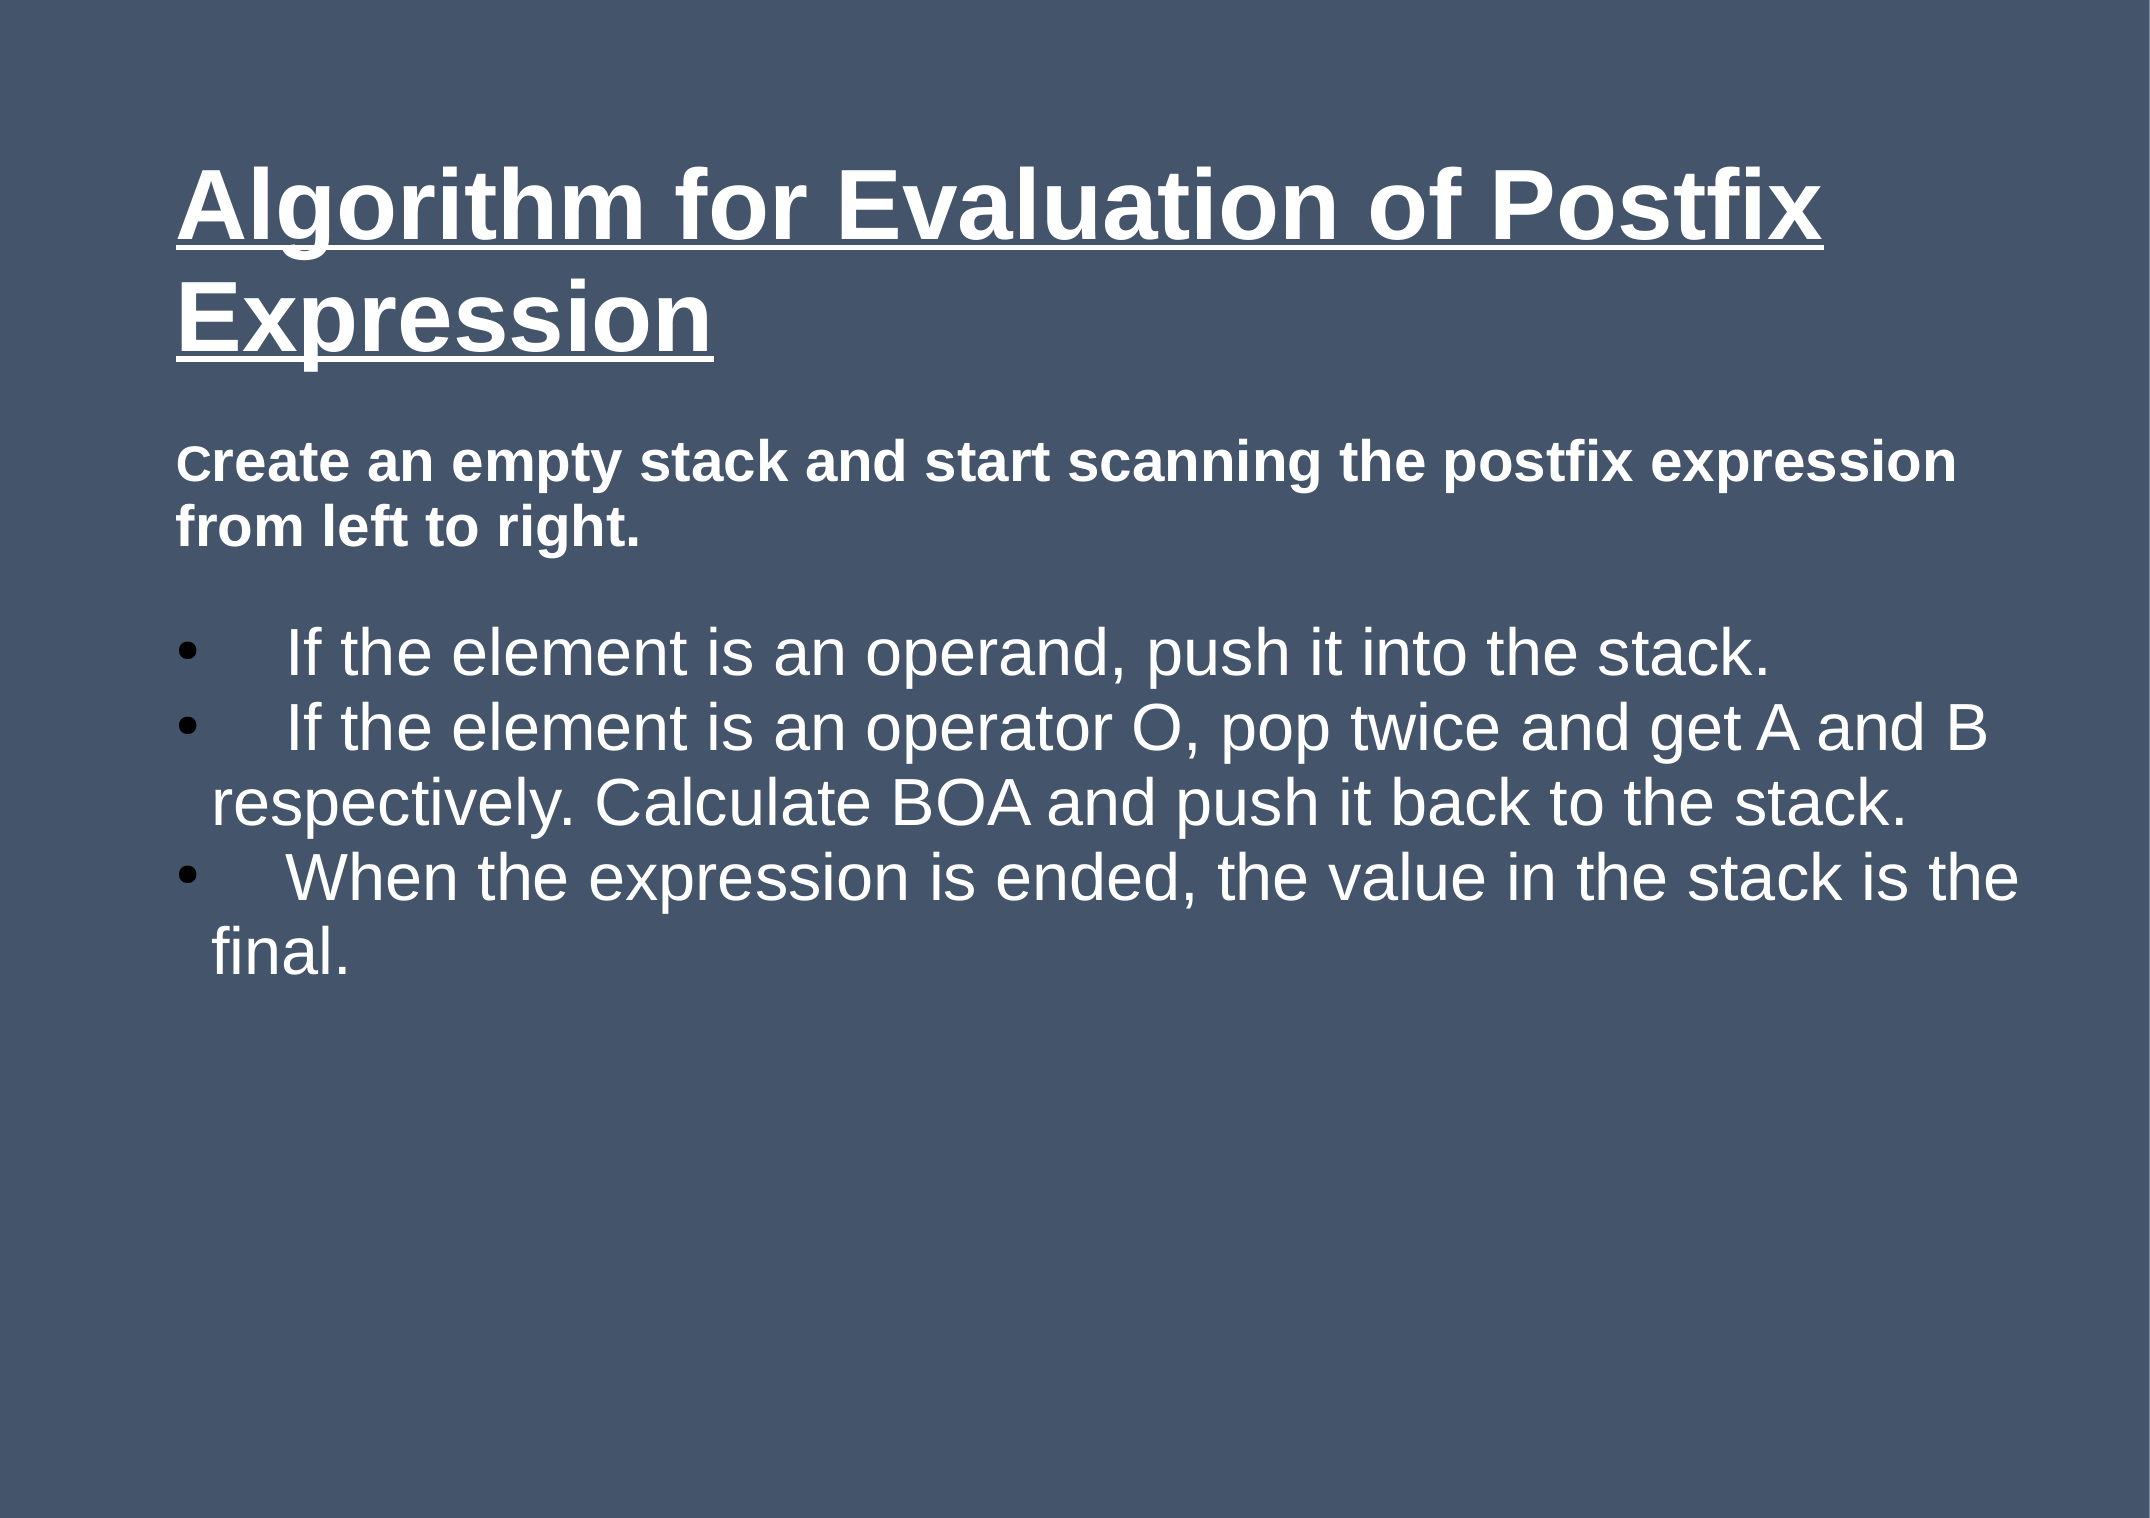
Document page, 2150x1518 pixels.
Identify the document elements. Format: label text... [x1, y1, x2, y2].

text_box Algorithm for Evaluation of Postfix Expression Create an empty stack and start scanning the postfix expression from left to right. If the element is an operand, push it into the stack. If the element is an operator O, pop twice and get A and B respectively. Calculate BOA and push it back to the stack. When the expression is ended, the value in the stack is the final. [161, 141, 2064, 1246]
